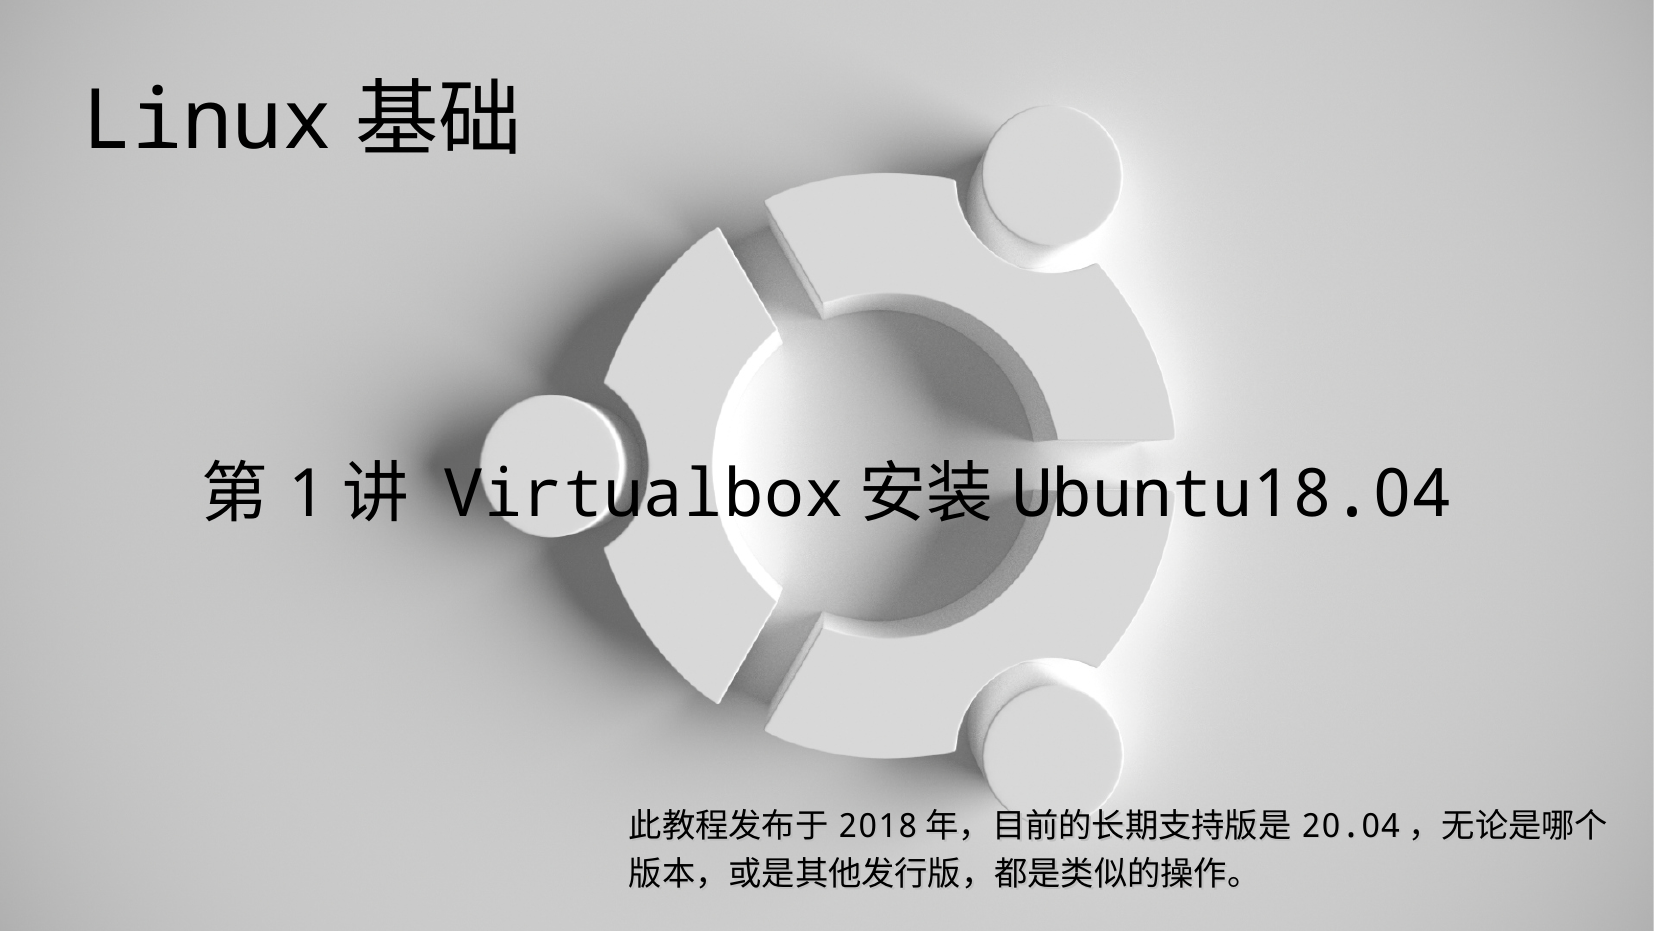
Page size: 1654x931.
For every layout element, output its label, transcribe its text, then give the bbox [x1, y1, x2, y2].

title Linux基础 [82, 37, 1571, 189]
subtitle 第1讲 Virtualbox安装Ubuntu18.04 [82, 217, 1571, 758]
text_box 此教程发布于2018年，目前的长期支持版是20.04，无论是哪个版本，或是其他发行版，都是类似的操作。 [614, 791, 1630, 898]
picture [0, 0, 1654, 931]
